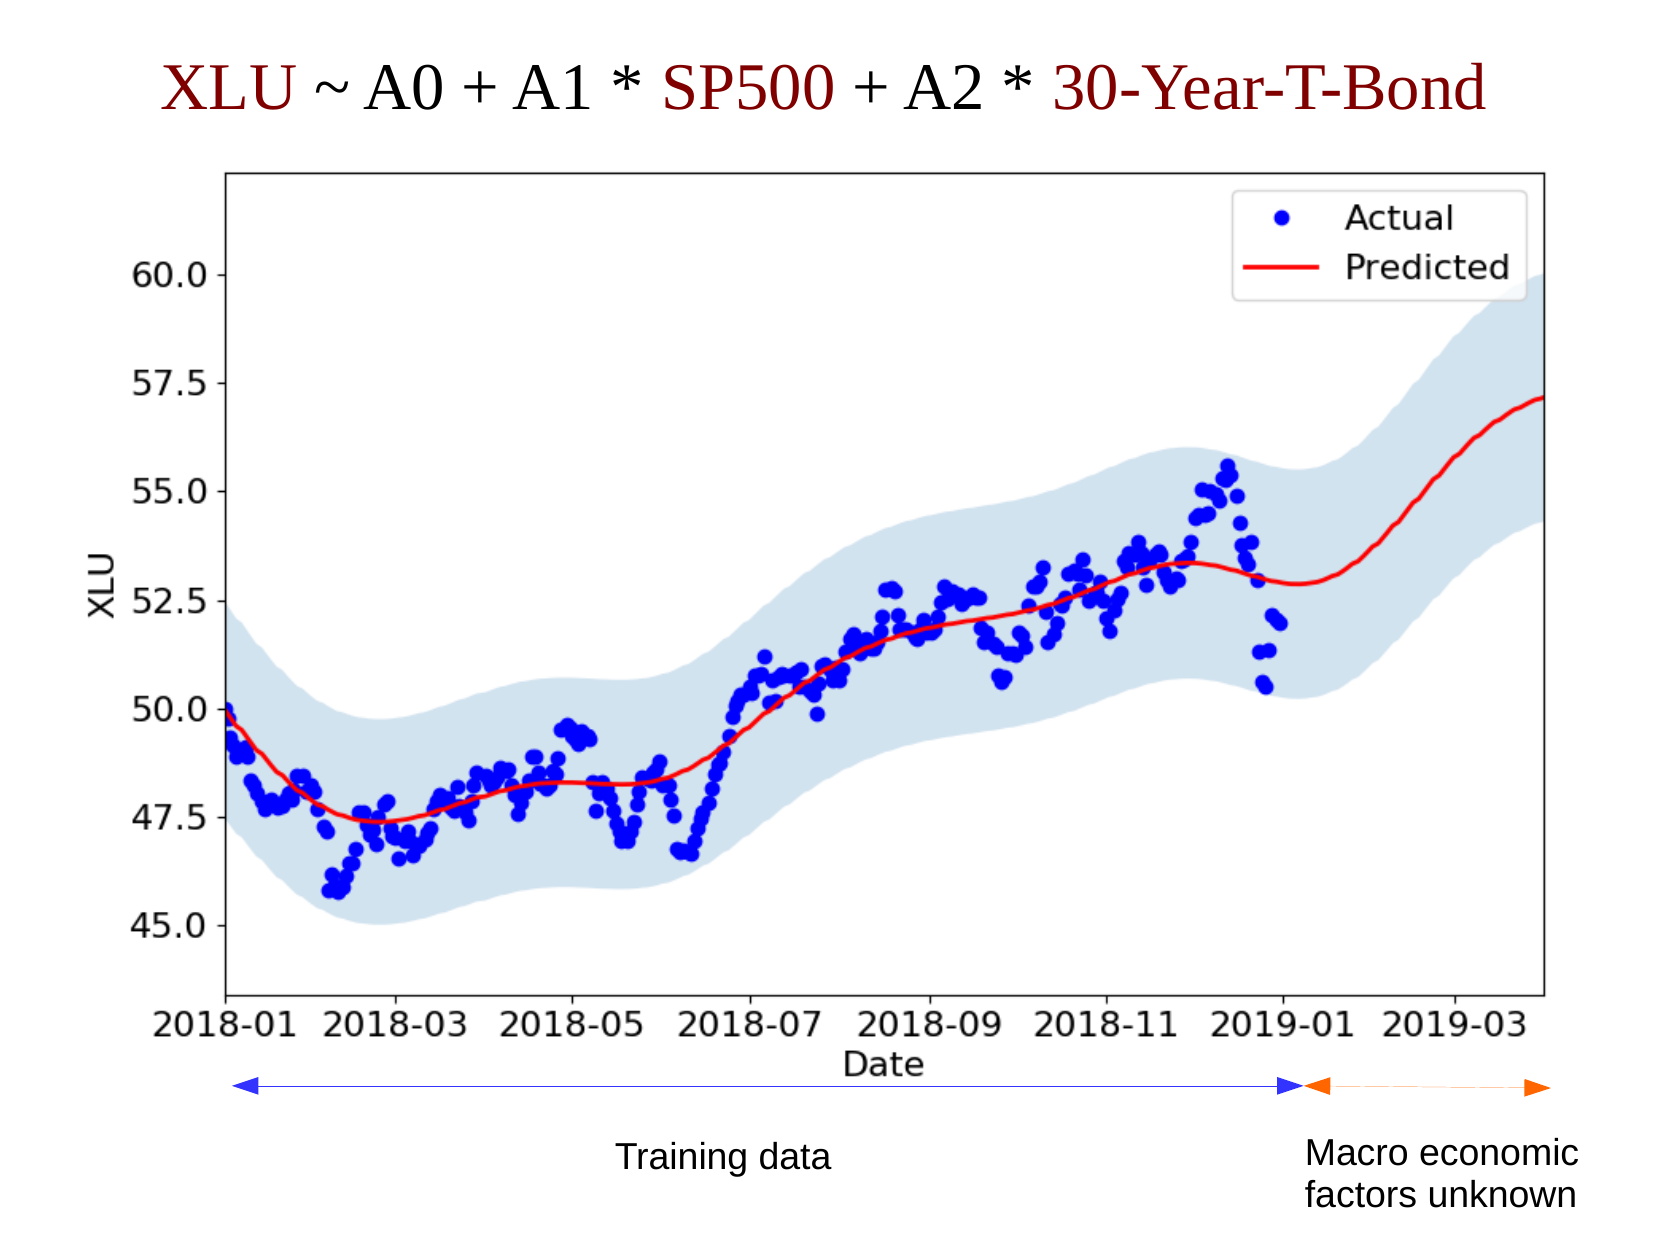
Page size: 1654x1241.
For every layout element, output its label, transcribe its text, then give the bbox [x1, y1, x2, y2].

text_box Training data [600, 1128, 886, 1185]
text_box Macro economic factors unknown [1290, 1124, 1606, 1223]
picture [75, 161, 1570, 1098]
text_box XLU ~ A0 + A1 * SP500 + A2 * 30-Year-T-Bond [45, 13, 1621, 161]
